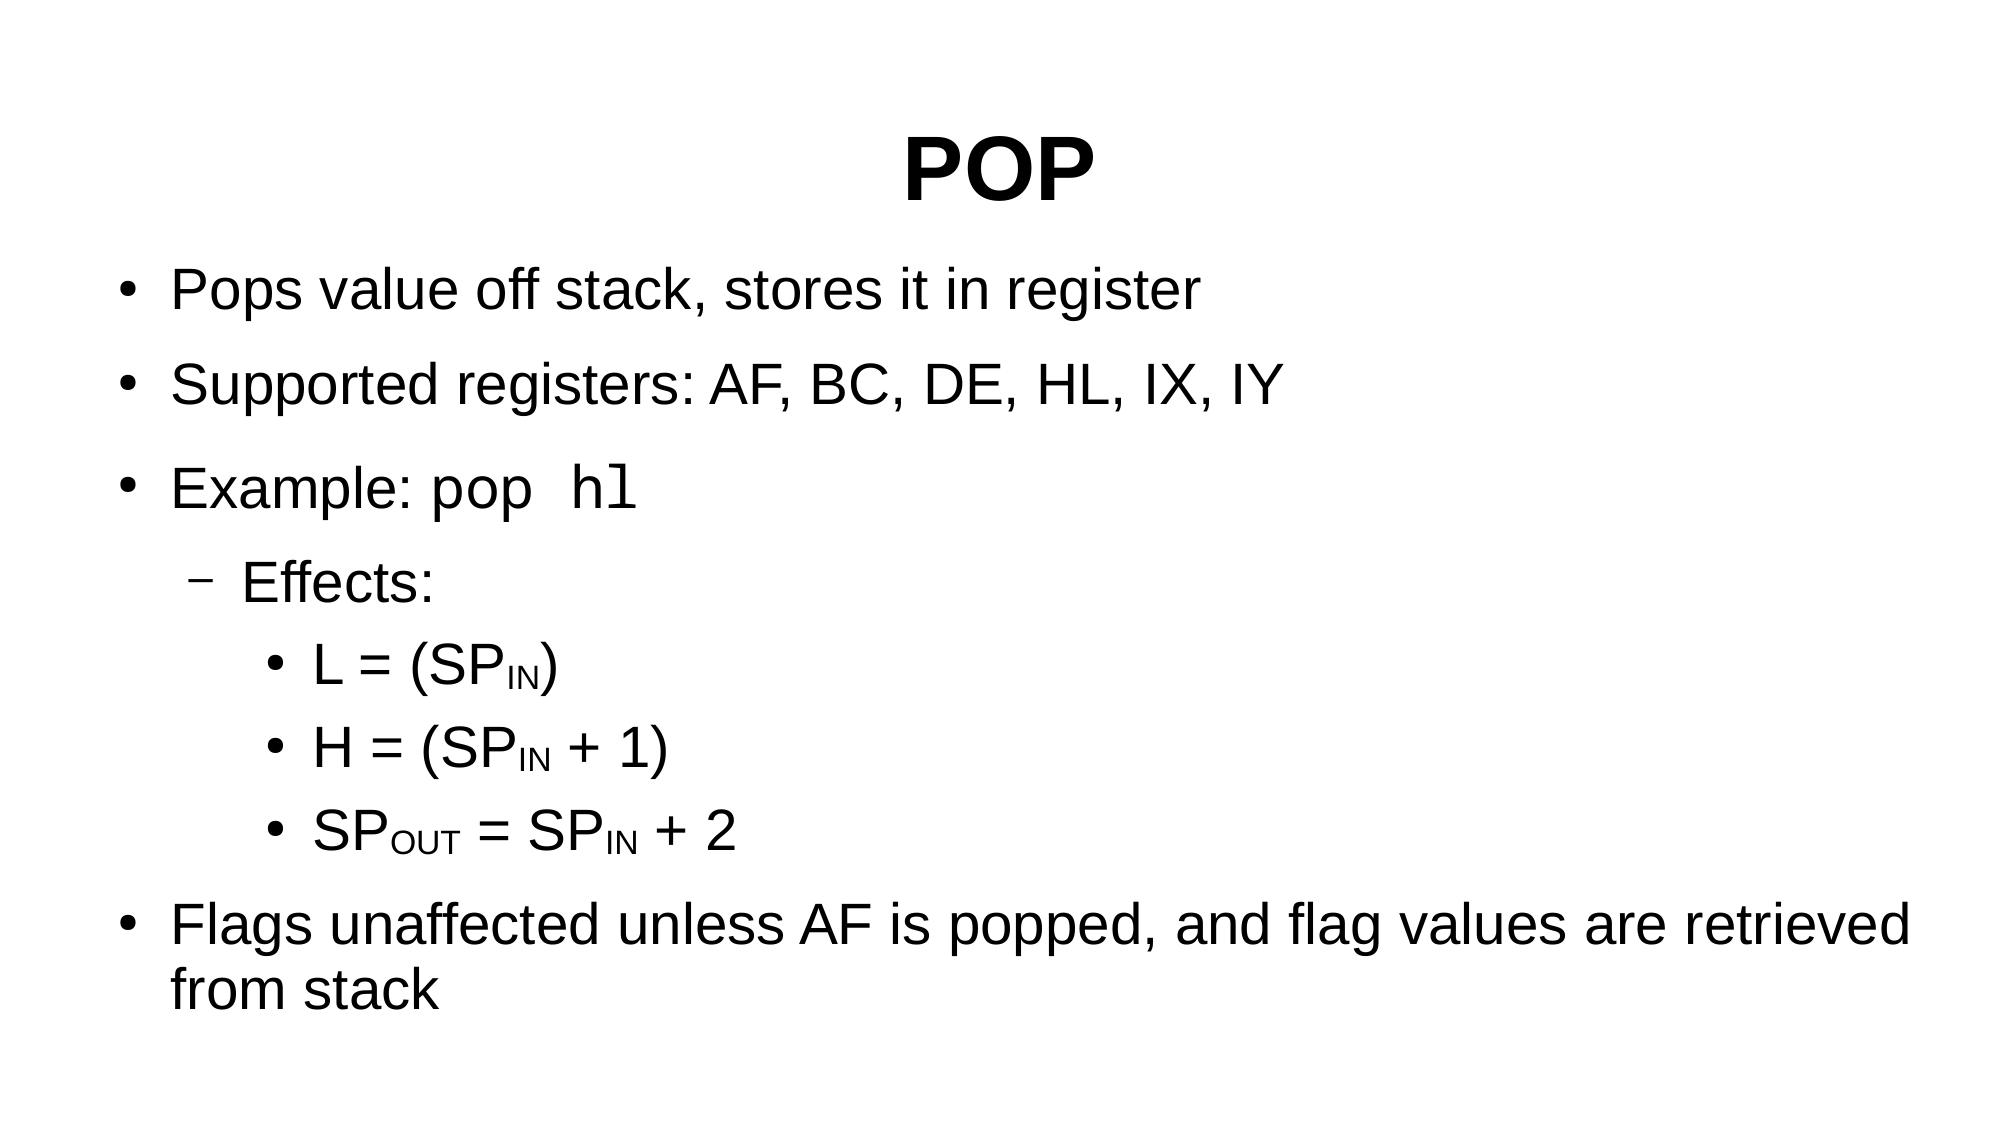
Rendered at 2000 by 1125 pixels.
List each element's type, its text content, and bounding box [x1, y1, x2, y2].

list Pops value off stack, stores it in register Supported registers: AF, BC, DE, HL, IX, IY Example: pop hl Effects: L = (SPIN) H = (SPIN + 1) SPOUT = SPIN + 2 Flags unaffected unless AF is popped, and flag values are retrieved from stack [99, 257, 1935, 1060]
title POP [137, 59, 1862, 257]
